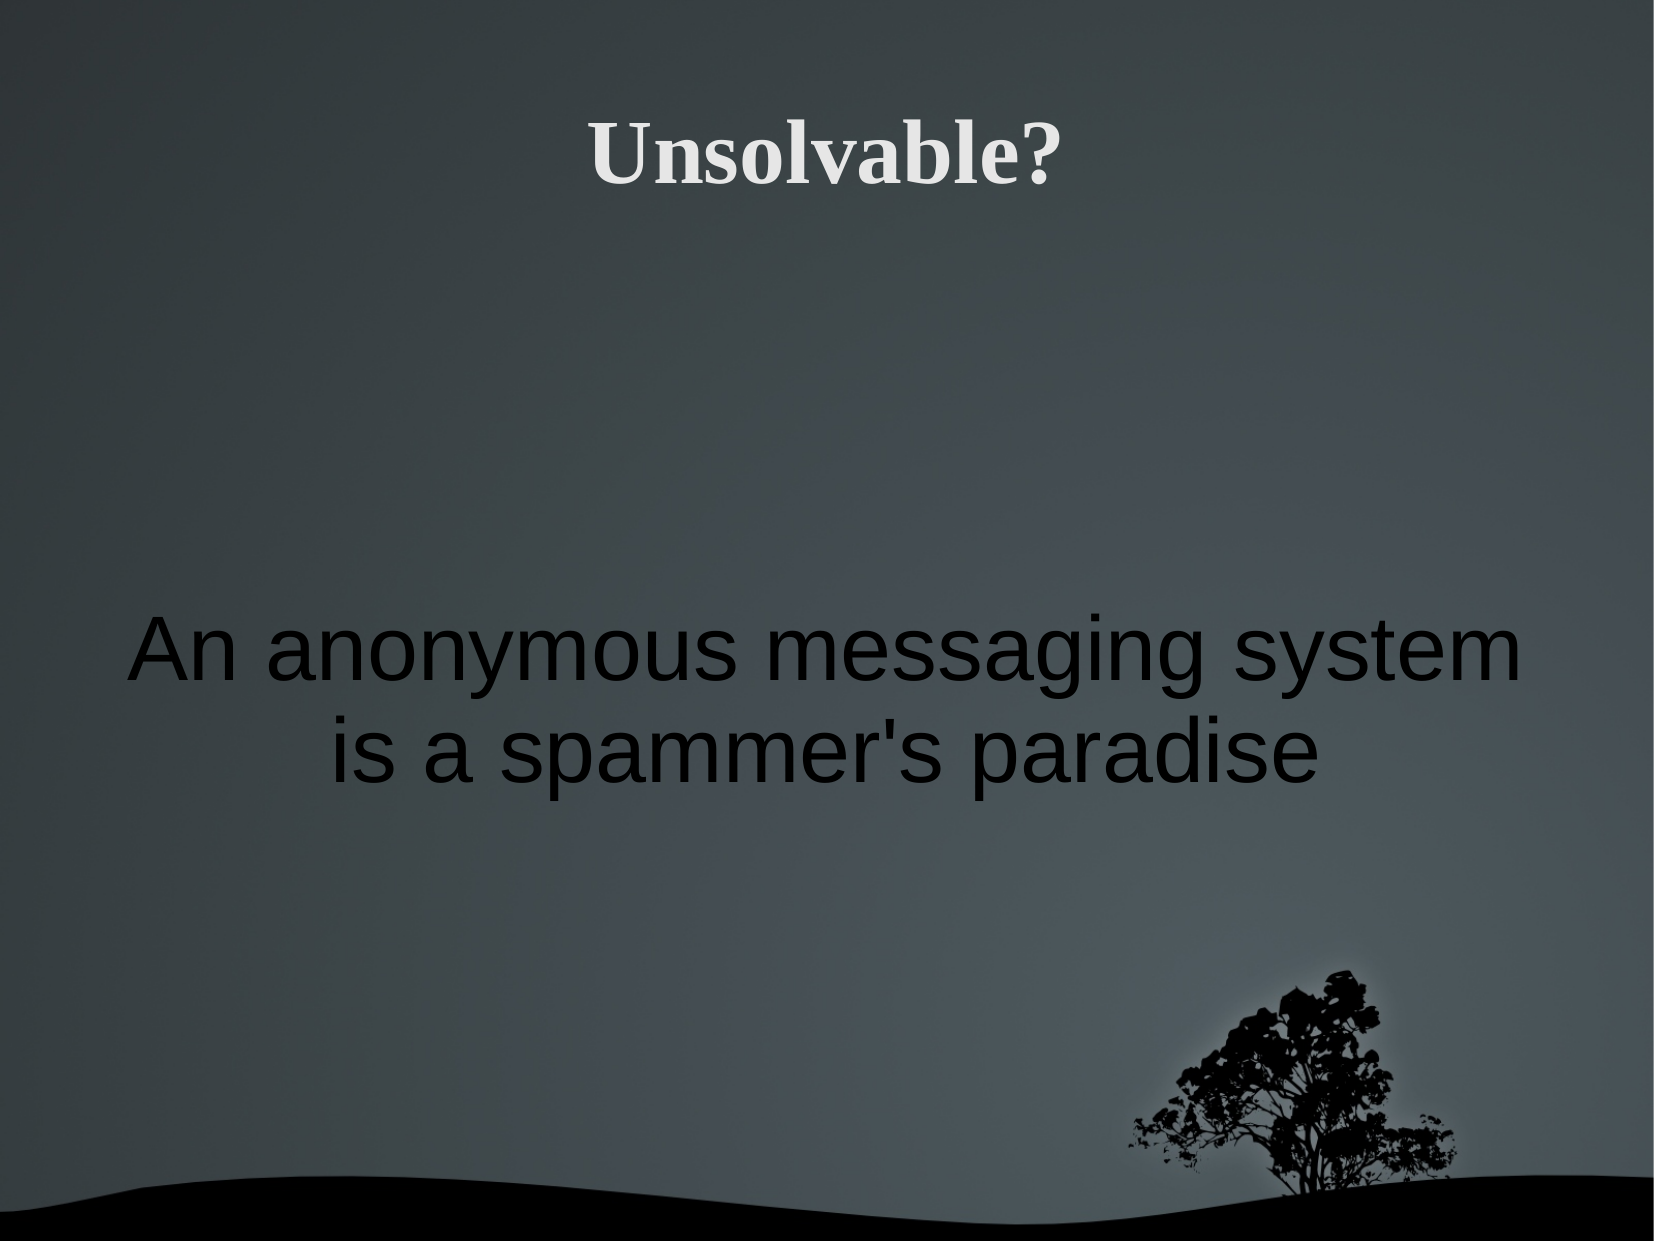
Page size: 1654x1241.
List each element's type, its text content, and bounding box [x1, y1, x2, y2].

picture [0, 0, 1654, 1241]
subtitle An anonymous messaging system is a spammer's paradise [82, 297, 1571, 1102]
title Unsolvable? [82, 49, 1571, 257]
